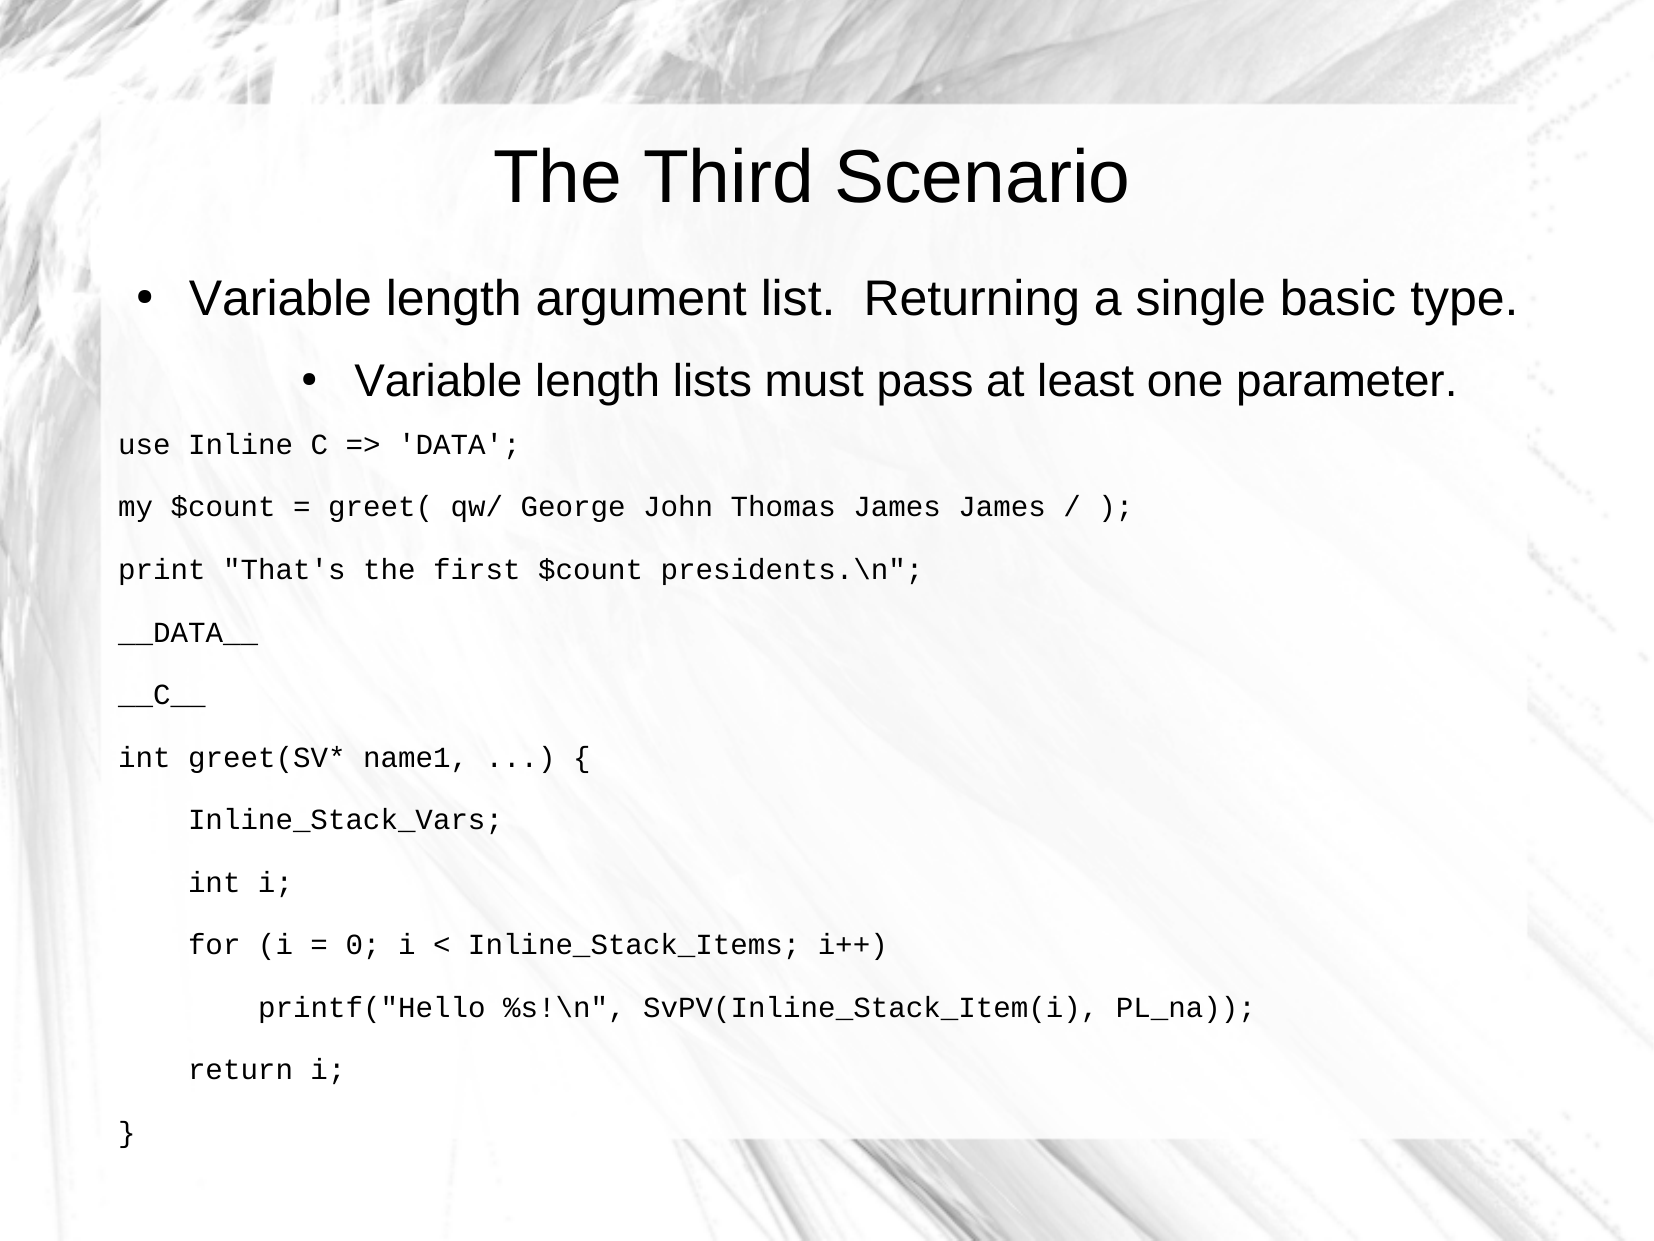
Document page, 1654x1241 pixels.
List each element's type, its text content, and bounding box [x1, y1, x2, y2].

picture [0, 0, 1654, 1241]
list Variable length argument list. Returning a single basic type. Variable length lists must pass at least one parameter. use Inline C => 'DATA'; my $count = greet( qw/ George John Thomas James James / ); print "That's the first $count presidents.\n"; __DATA__ __C__ int greet(SV* name1, ...) { Inline_Stack_Vars; int i; for (i = 0; i < Inline_Stack_Items; i++) printf("Hello %s!\n", SvPV(Inline_Stack_Item(i), PL_na)); return i; } [118, 270, 1571, 1241]
title The Third Scenario [118, 112, 1506, 241]
